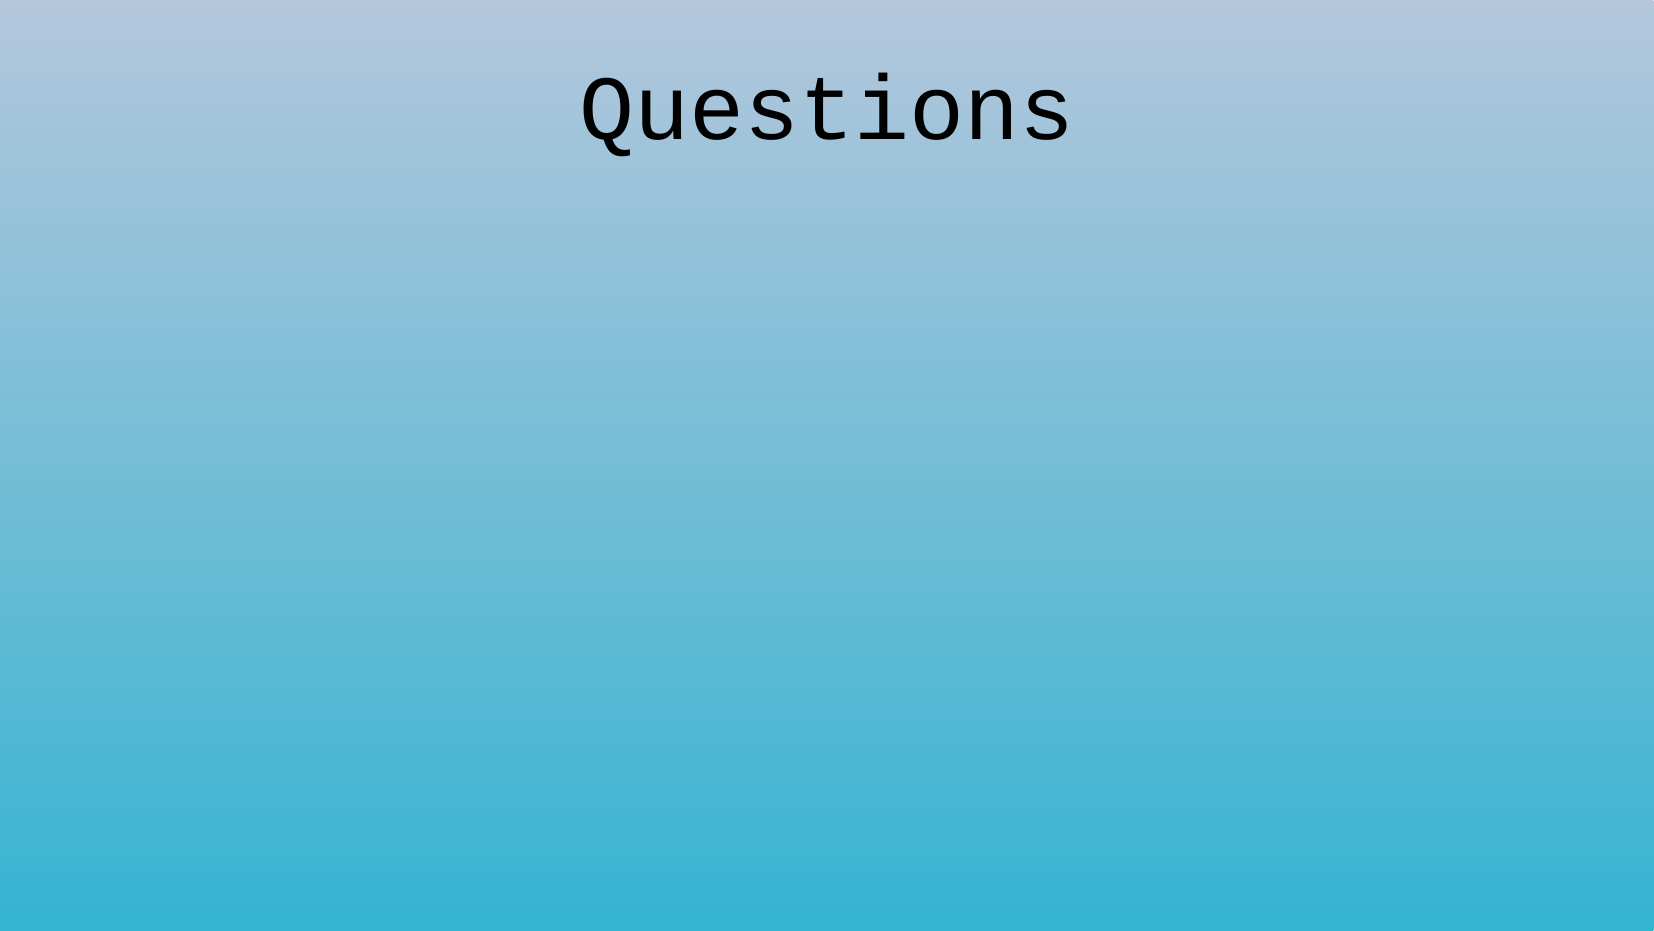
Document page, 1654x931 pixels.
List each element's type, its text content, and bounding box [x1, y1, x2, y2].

title Questions [82, 37, 1571, 193]
